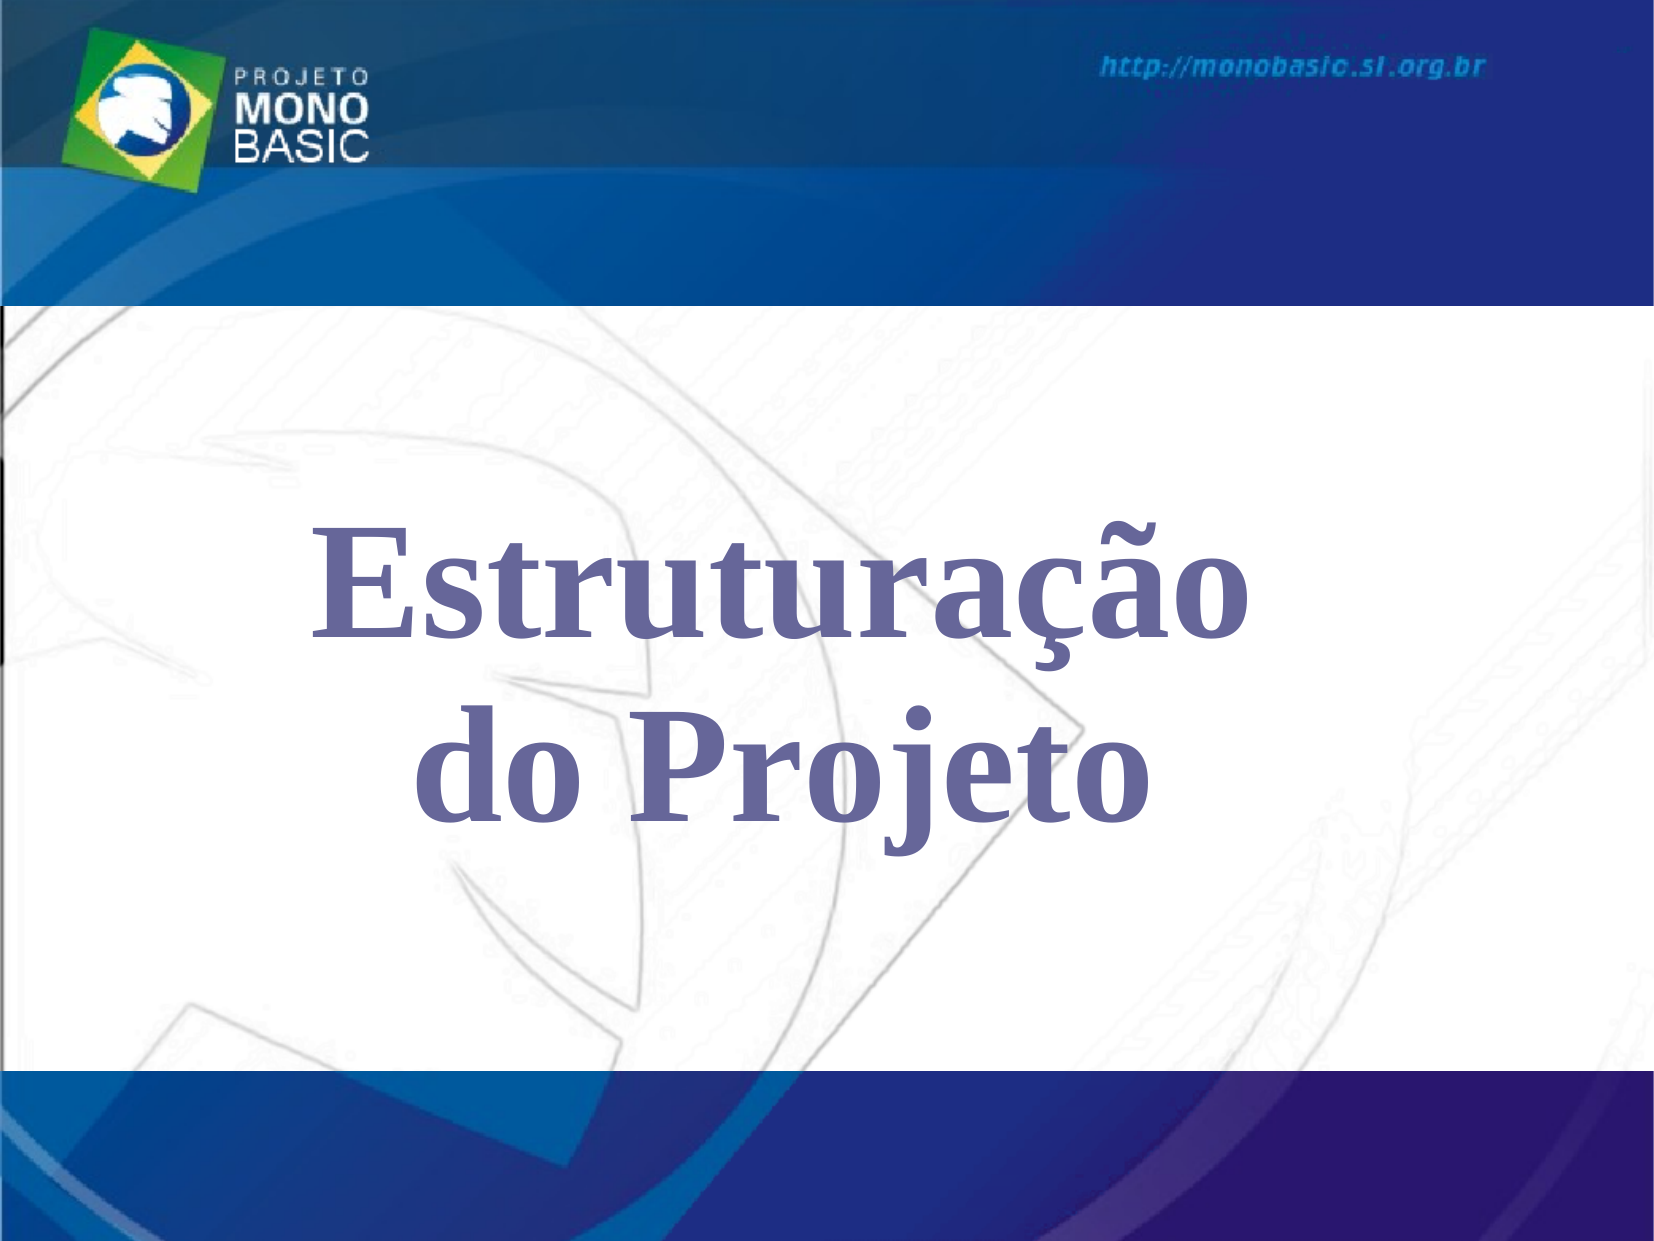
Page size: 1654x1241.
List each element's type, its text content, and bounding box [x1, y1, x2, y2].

picture [0, 0, 1654, 1241]
title Estruturação do Projeto [97, 455, 1510, 891]
